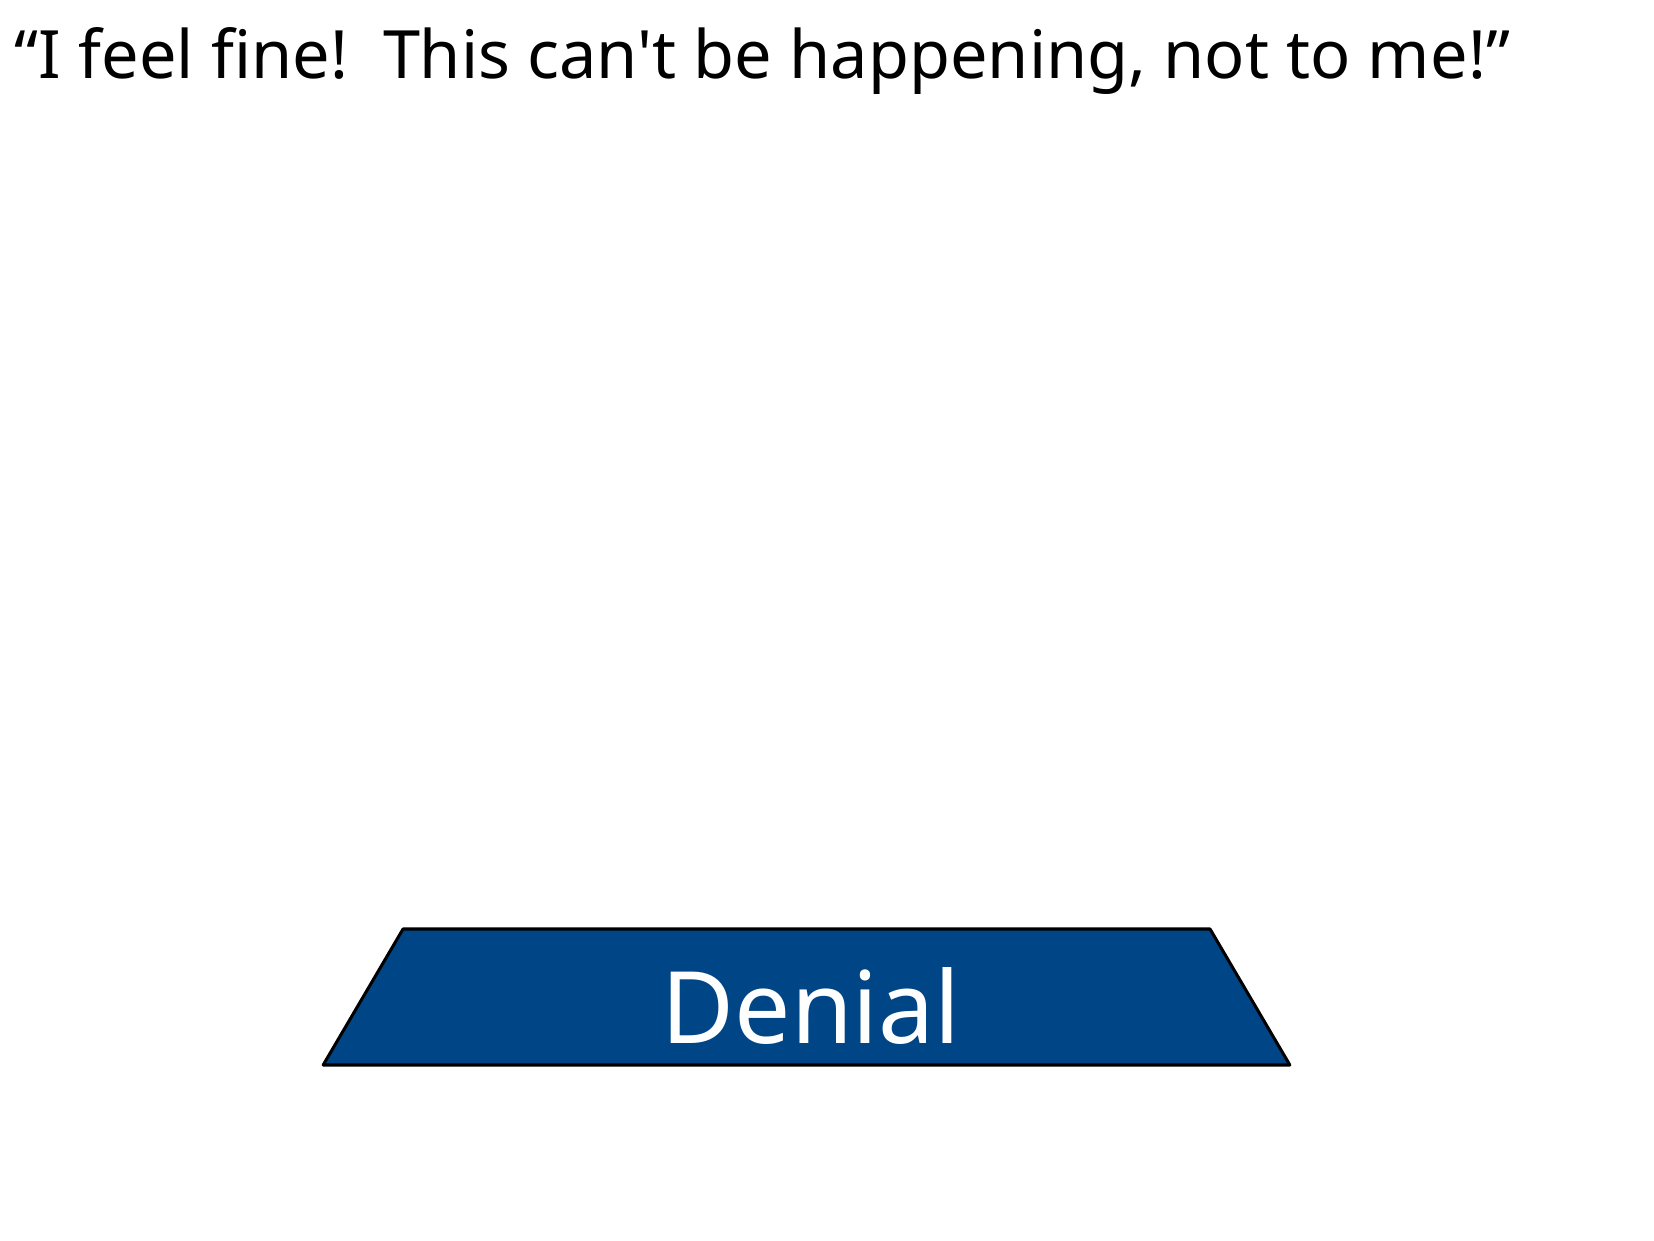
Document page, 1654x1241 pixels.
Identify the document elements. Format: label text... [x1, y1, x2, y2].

text_box “I feel fine! This can't be happening, not to me!” [0, 0, 1654, 90]
text_box [323, 928, 1290, 1066]
text_box Denial [473, 929, 1149, 1057]
